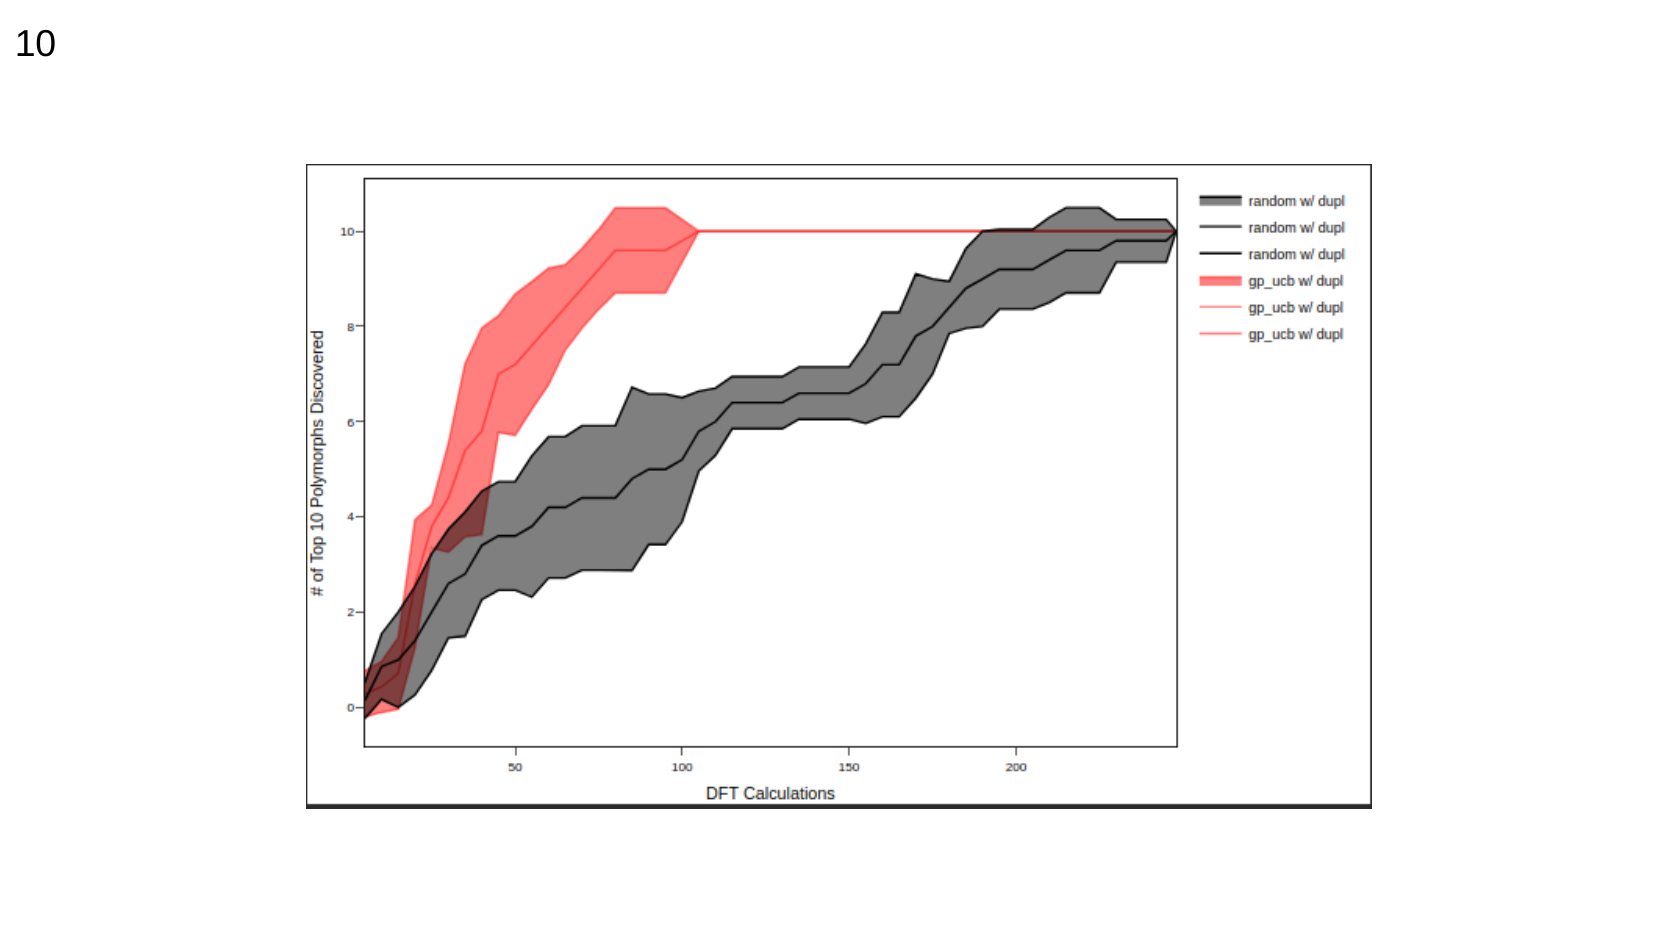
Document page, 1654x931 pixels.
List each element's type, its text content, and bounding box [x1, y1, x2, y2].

picture [306, 164, 1372, 809]
text_box 10 [0, 15, 766, 72]
